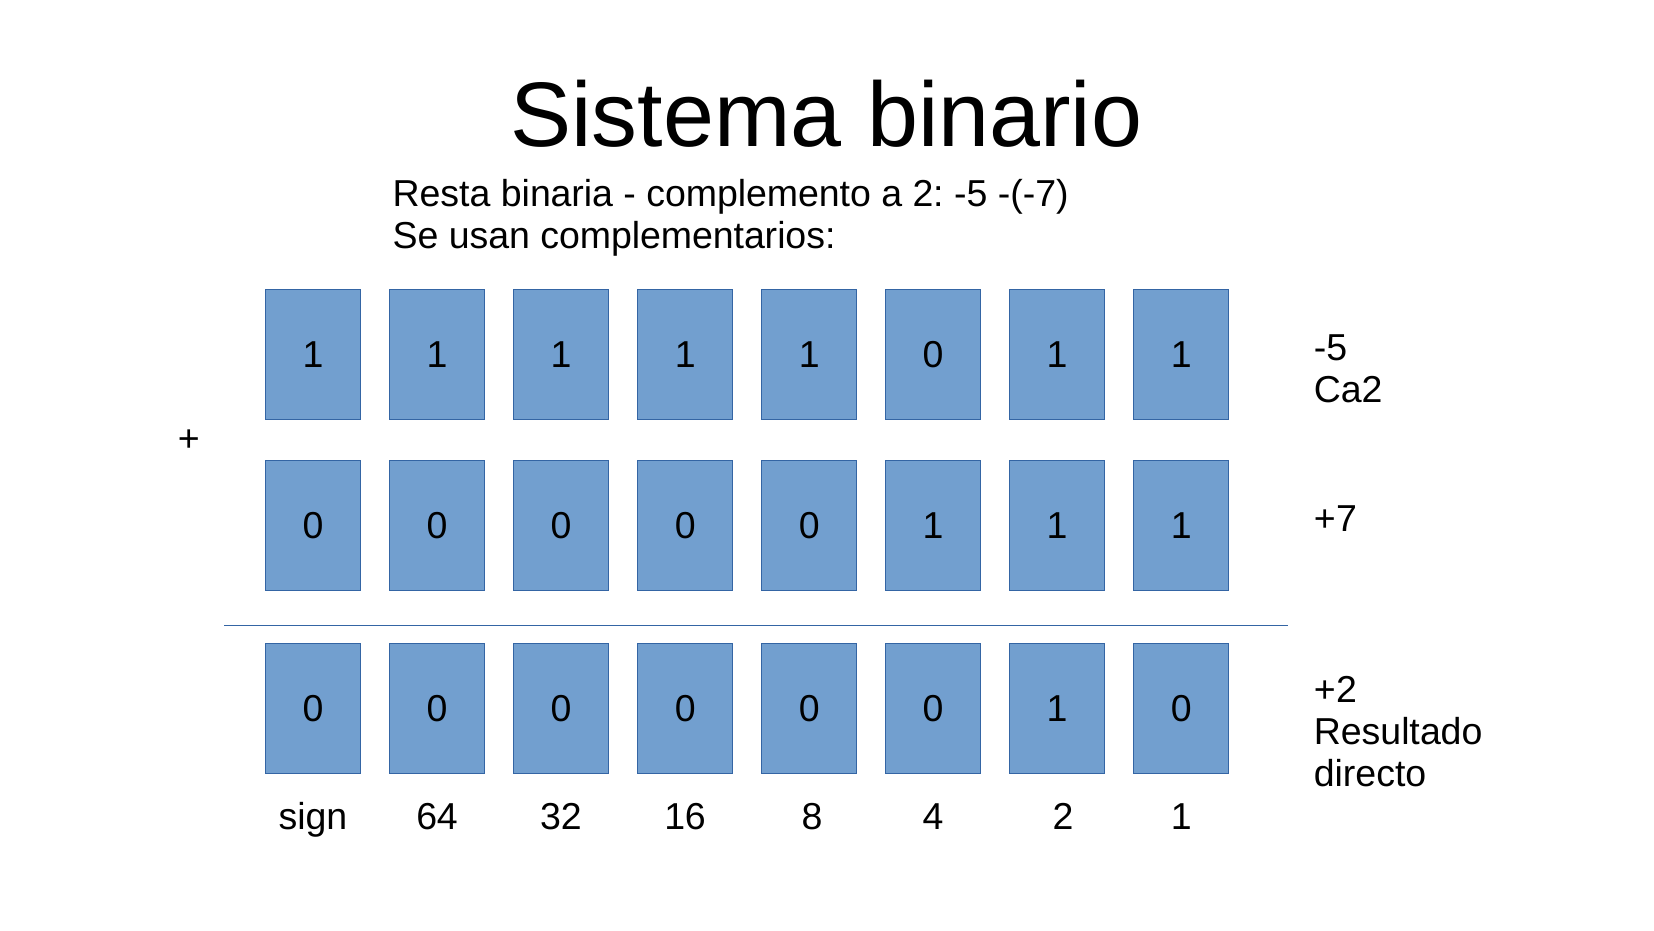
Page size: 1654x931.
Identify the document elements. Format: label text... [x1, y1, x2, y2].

text_box 1 [1145, 787, 1217, 845]
text_box 1 [265, 289, 361, 420]
text_box 1 [513, 289, 609, 420]
text_box 1 [1133, 289, 1229, 420]
text_box 1 [637, 289, 733, 420]
text_box 0 [389, 643, 485, 774]
text_box 1 [885, 460, 981, 591]
text_box 1 [1009, 289, 1105, 420]
text_box 32 [507, 787, 615, 845]
text_box 0 [265, 460, 361, 591]
text_box 0 [761, 643, 857, 774]
text_box 0 [265, 643, 361, 774]
text_box 1 [761, 289, 857, 420]
text_box 1 [1009, 460, 1105, 591]
text_box 64 [389, 787, 485, 845]
text_box -5 Ca2 [1299, 318, 1418, 460]
title Sistema binario [82, 37, 1571, 193]
text_box 8 [767, 787, 857, 845]
text_box 0 [513, 460, 609, 591]
text_box 0 [1133, 643, 1229, 774]
text_box +7 [1299, 490, 1430, 631]
text_box + [135, 409, 243, 467]
text_box 2 [1027, 787, 1099, 845]
text_box 0 [761, 460, 857, 591]
text_box 0 [885, 643, 981, 774]
text_box 1 [1009, 643, 1105, 774]
text_box 4 [897, 787, 969, 845]
text_box 0 [637, 460, 733, 591]
text_box 1 [1133, 460, 1229, 591]
text_box +2 Resultado directo [1299, 661, 1548, 803]
text_box sign [259, 787, 367, 845]
text_box 0 [389, 460, 485, 591]
text_box 16 [637, 787, 733, 845]
text_box 0 [885, 289, 981, 420]
text_box 1 [389, 289, 485, 420]
text_box 0 [637, 643, 733, 774]
text_box 0 [513, 643, 609, 774]
text_box Resta binaria - complemento a 2: -5 -(-7) Se usan complementarios: [377, 165, 1193, 265]
